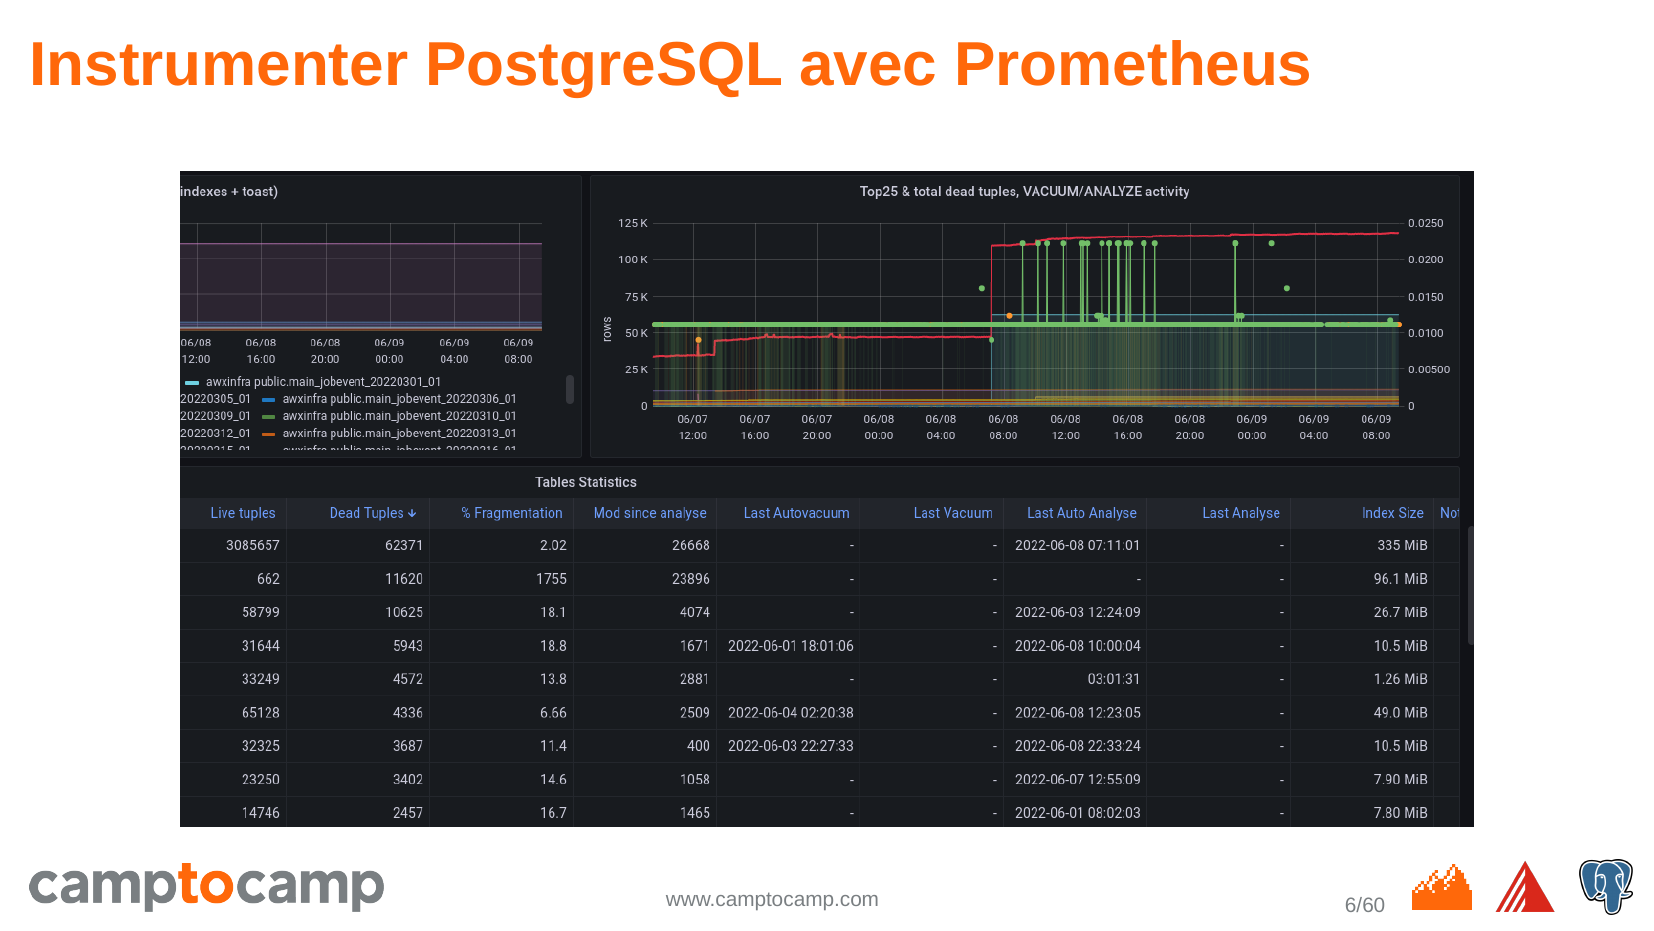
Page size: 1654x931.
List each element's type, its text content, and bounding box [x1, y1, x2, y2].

picture [1495, 856, 1556, 917]
picture [1412, 864, 1472, 910]
picture [29, 863, 384, 912]
title Instrumenter PostgreSQL avec Prometheus [29, 29, 1625, 156]
picture [1579, 859, 1633, 915]
picture [180, 171, 1474, 827]
